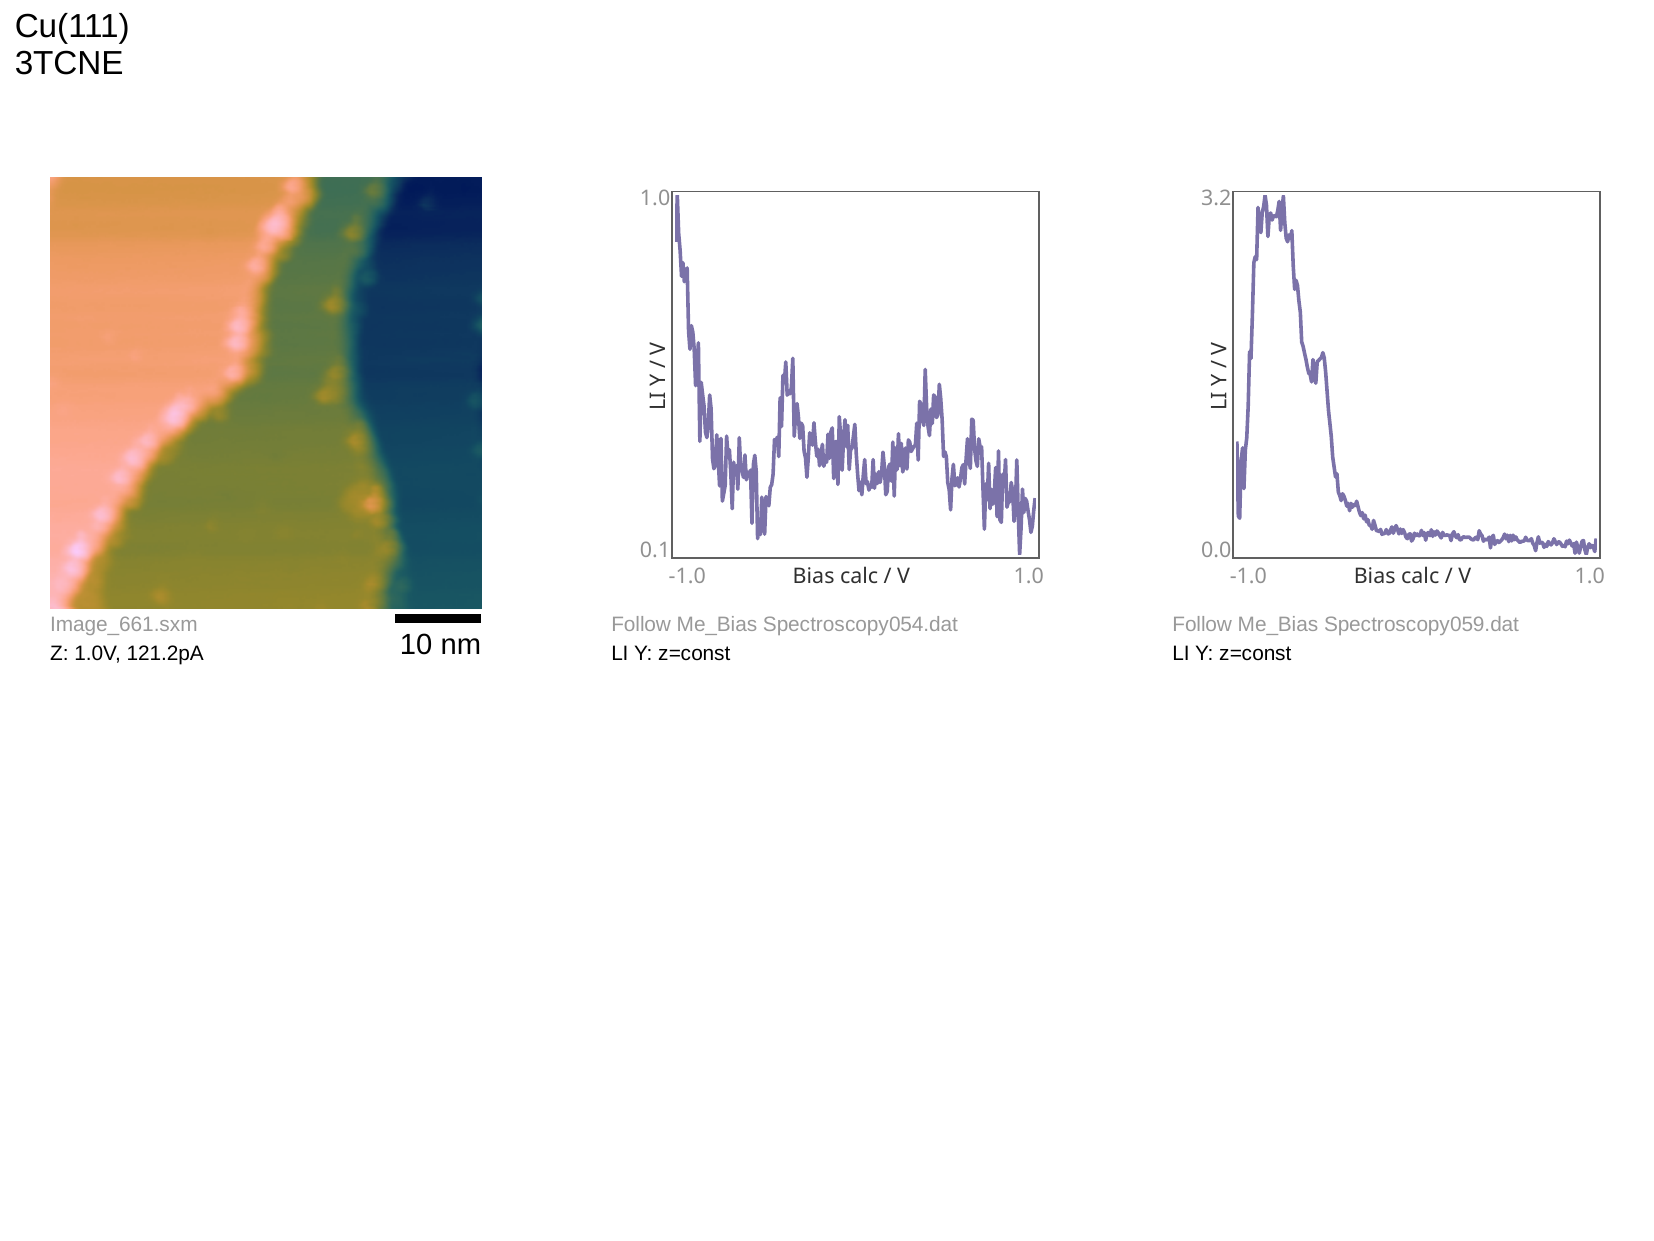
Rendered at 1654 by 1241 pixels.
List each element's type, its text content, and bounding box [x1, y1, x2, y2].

text_box Image_661.sxm [50, 612, 482, 637]
text_box 10 nm [265, 628, 482, 662]
text_box Z: 1.0V, 121.2pA [50, 641, 266, 665]
text_box Cu(111) 3TCNE [0, 0, 1654, 163]
text_box Follow Me_Bias Spectroscopy059.dat [1172, 612, 1604, 637]
picture [611, 177, 1043, 609]
text_box Follow Me_Bias Spectroscopy054.dat [611, 612, 1043, 637]
picture [50, 177, 482, 609]
picture [1172, 177, 1604, 609]
text_box LI Y: z=const [1172, 641, 1388, 665]
text_box LI Y: z=const [611, 641, 827, 665]
